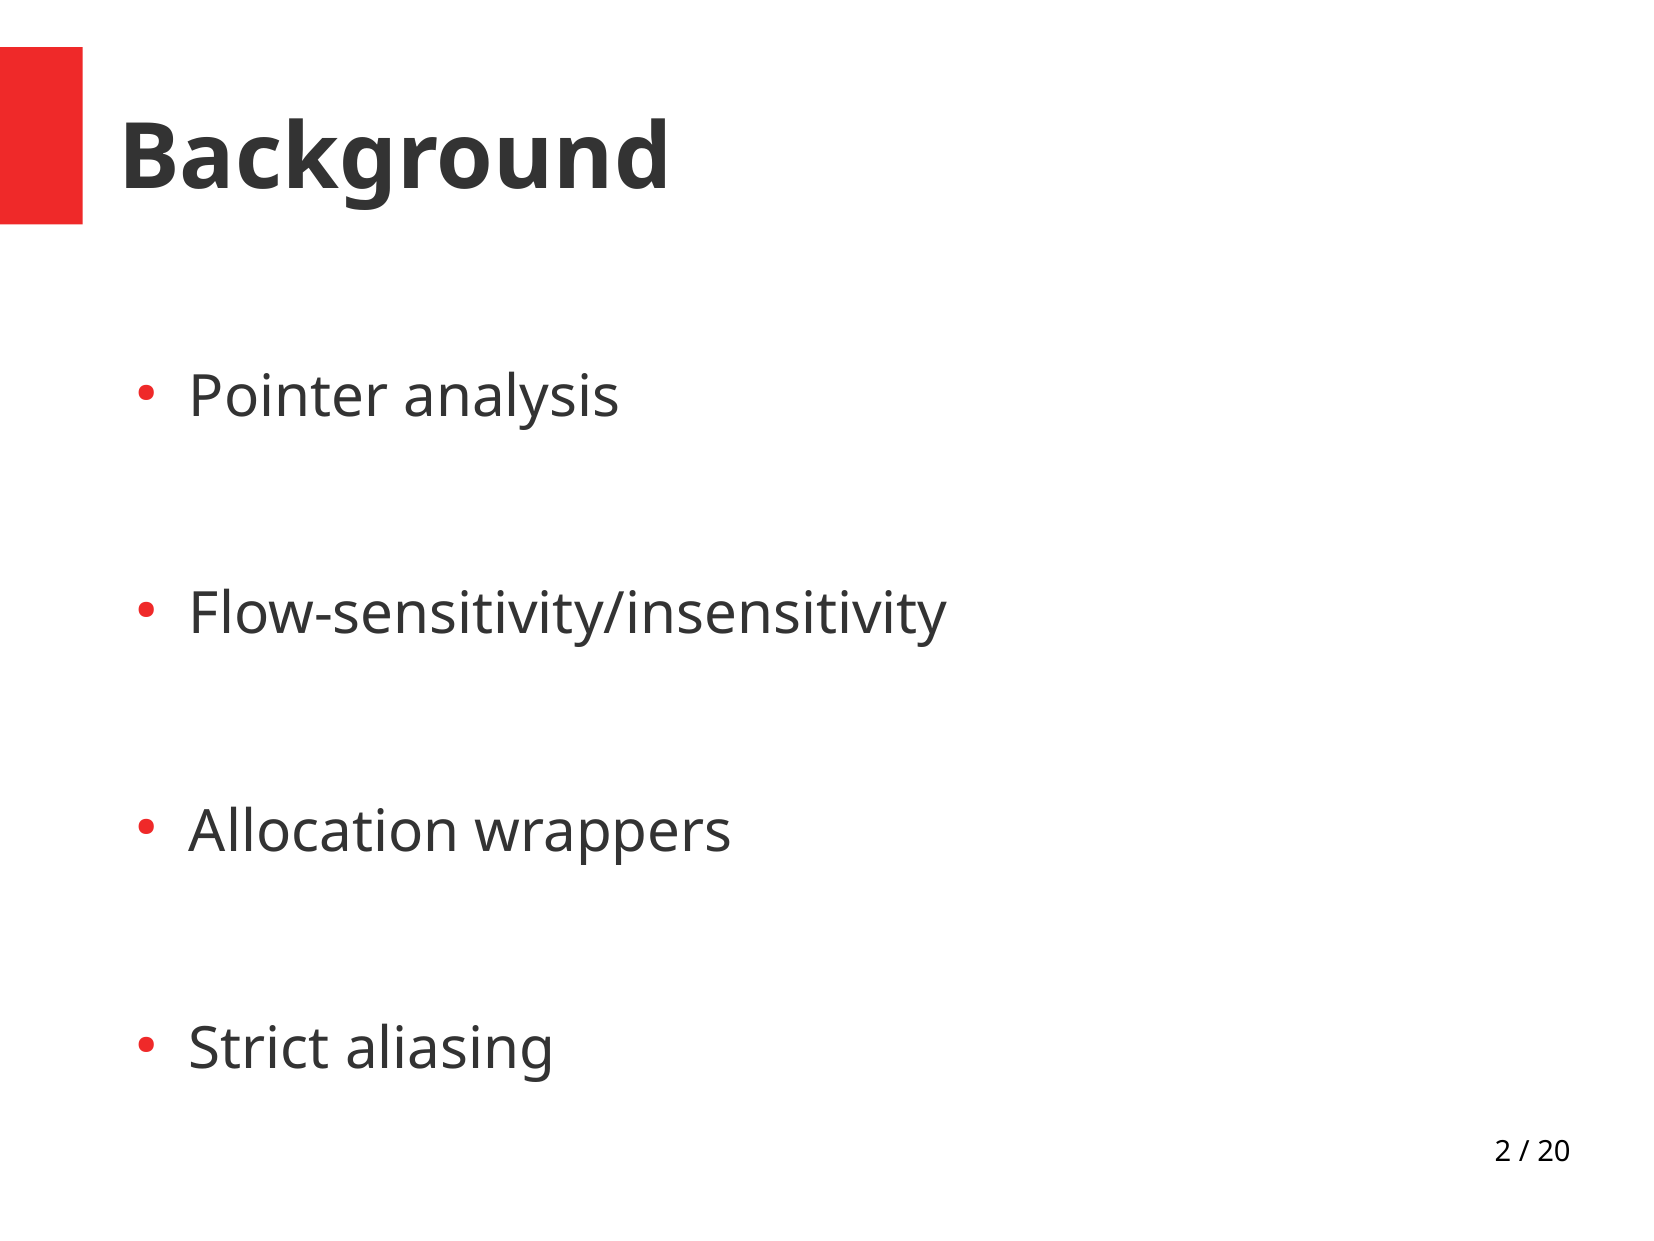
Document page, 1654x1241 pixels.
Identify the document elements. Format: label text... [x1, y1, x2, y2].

list Pointer analysis Flow-sensitivity/insensitivity Allocation wrappers Strict aliasing [118, 354, 1536, 1074]
title Background [118, 49, 1571, 257]
